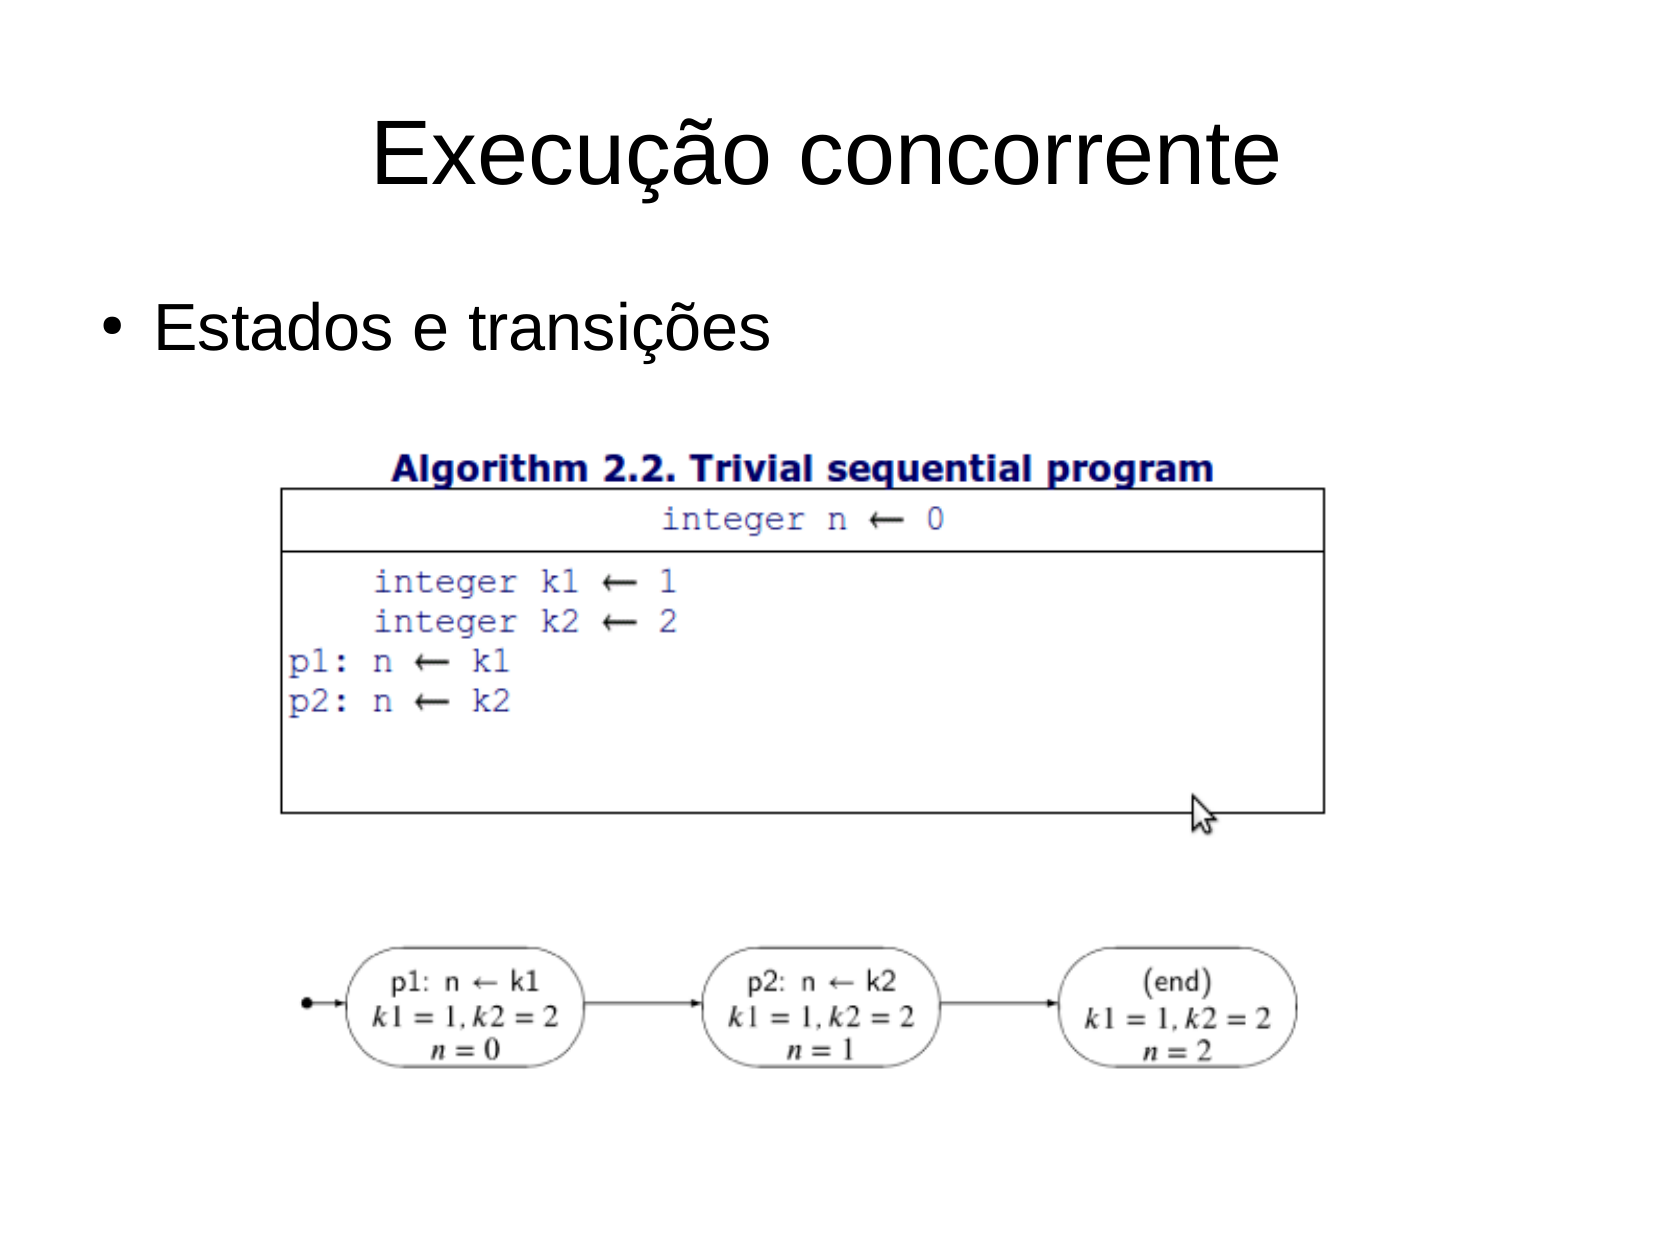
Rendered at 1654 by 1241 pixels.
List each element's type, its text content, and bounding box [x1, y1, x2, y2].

picture [273, 933, 1323, 1096]
title Execução concorrente [82, 49, 1571, 257]
picture [258, 436, 1359, 848]
list Estados e transições [82, 290, 1538, 1010]
